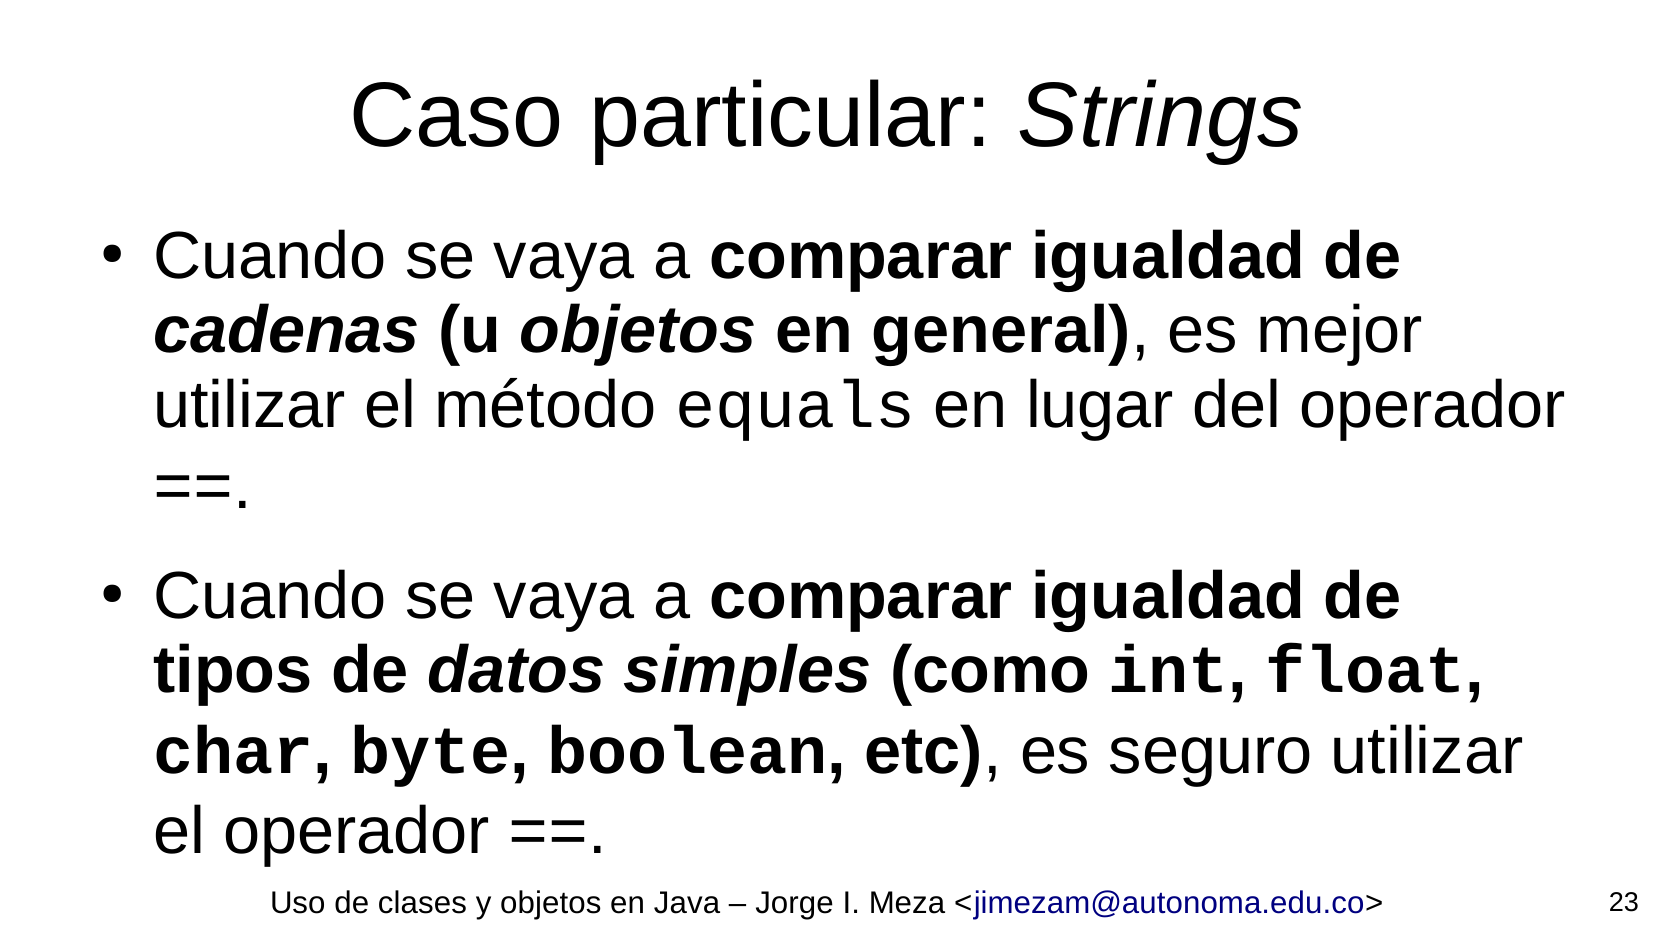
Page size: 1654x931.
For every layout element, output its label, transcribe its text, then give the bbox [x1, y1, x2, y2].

title Caso particular: Strings [82, 37, 1571, 193]
list Cuando se vaya a comparar igualdad de cadenas (u objetos en general), es mejor utilizar el método equals en lugar del operador ==. Cuando se vaya a comparar igualdad de tipos de datos simples (como int, float, char, byte, boolean, etc), es seguro utilizar el operador ==. [82, 217, 1571, 879]
